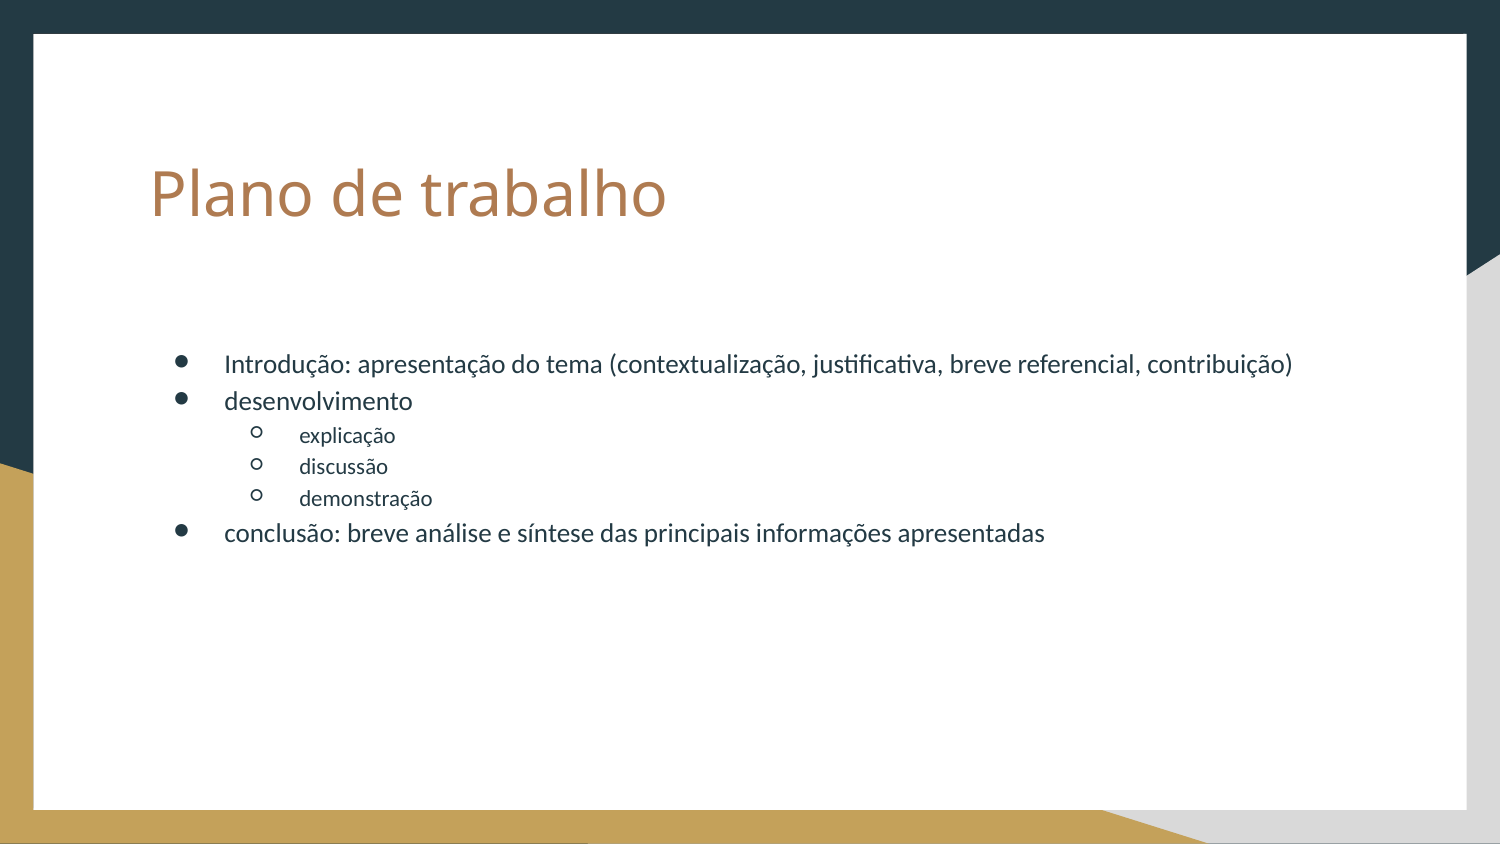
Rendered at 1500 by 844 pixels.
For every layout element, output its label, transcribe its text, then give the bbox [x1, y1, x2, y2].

list Introdução: apresentação do tema (contextualização, justificativa, breve referencial, contribuição) desenvolvimento explicação discussão demonstração conclusão: breve análise e síntese das principais informações apresentadas [134, 326, 1366, 729]
title Plano de trabalho [134, 138, 1366, 296]
